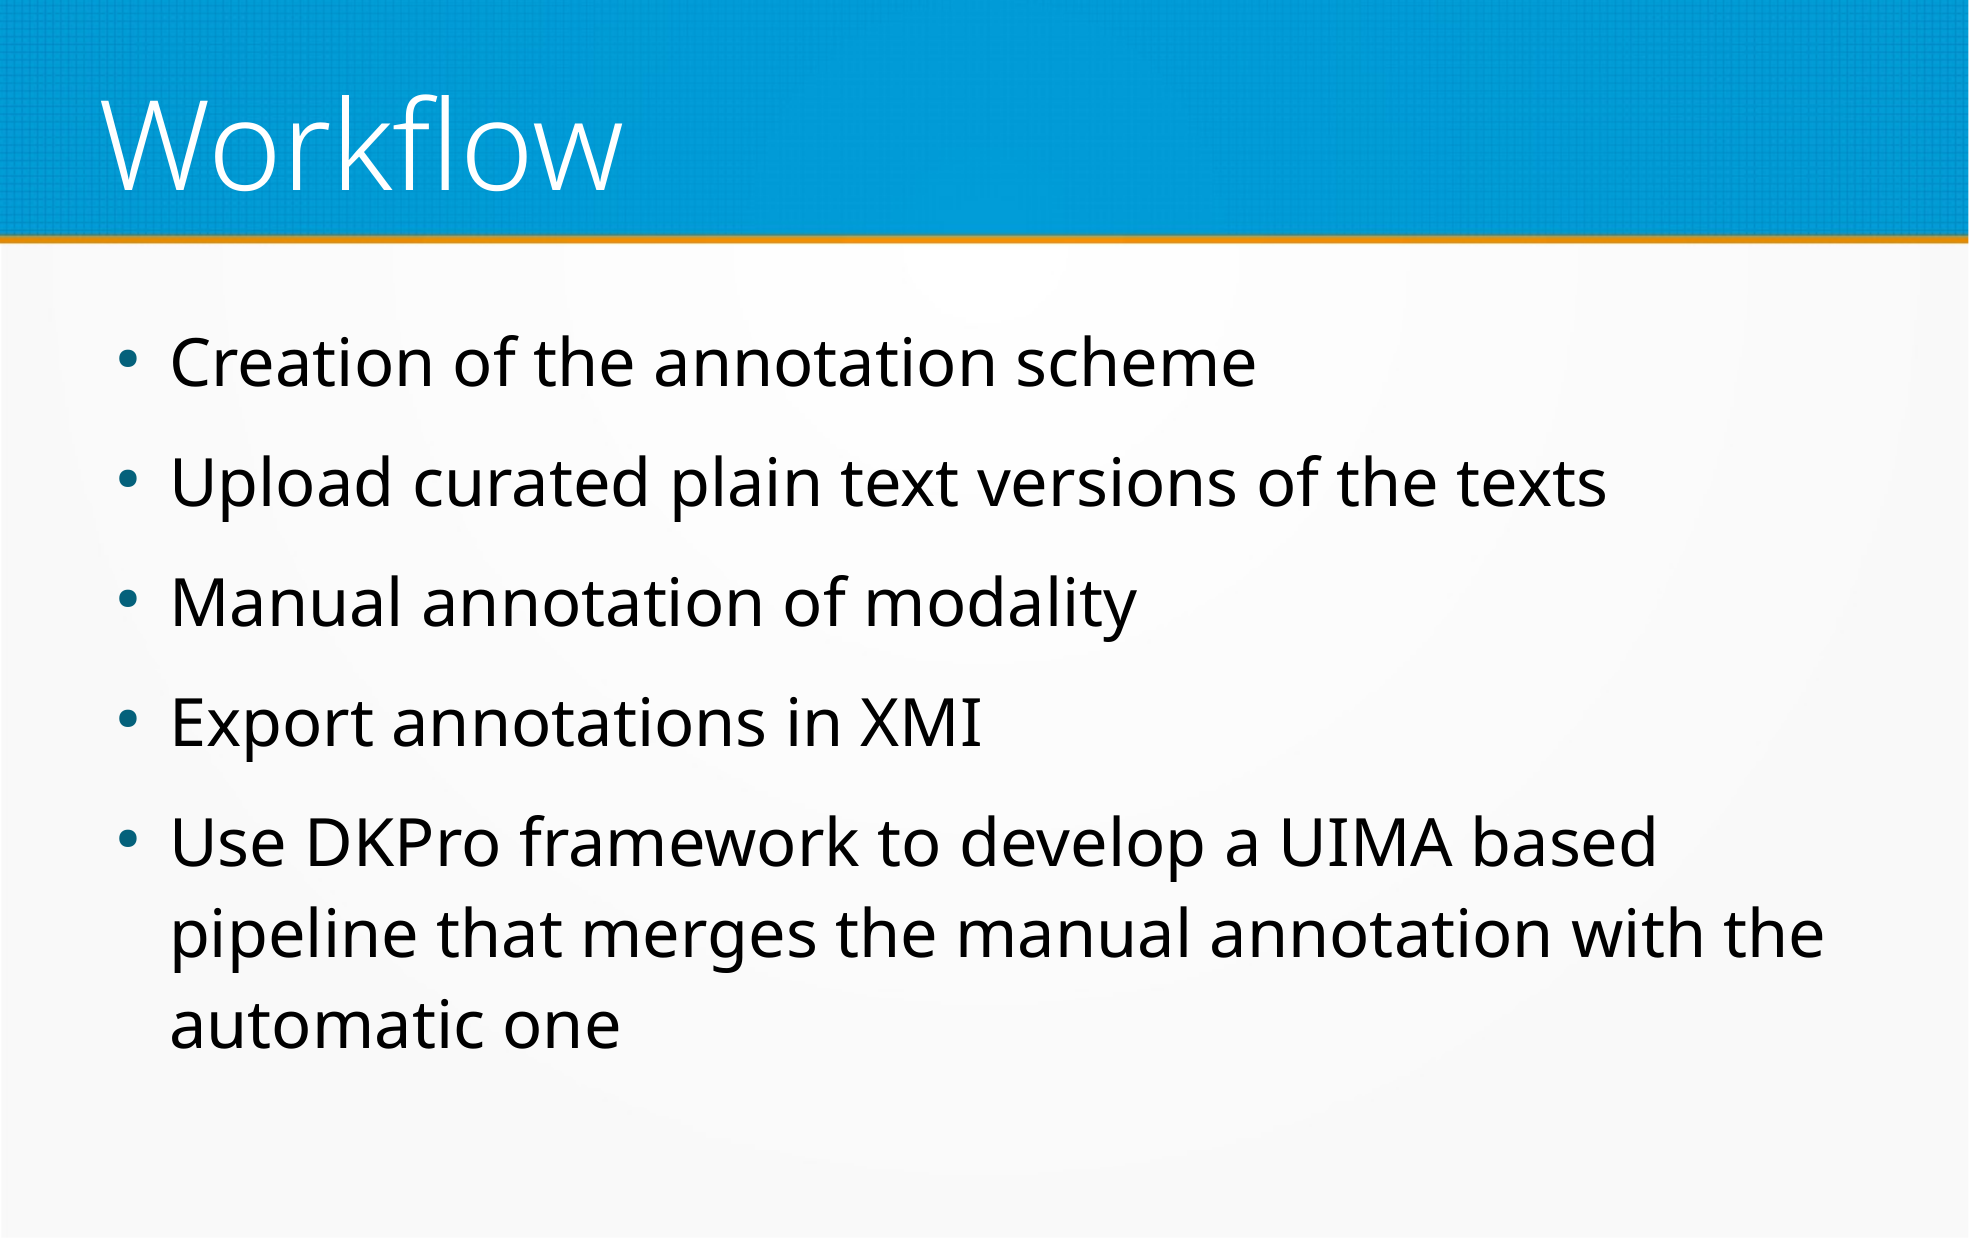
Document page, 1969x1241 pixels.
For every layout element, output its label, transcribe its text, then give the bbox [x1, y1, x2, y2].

picture [0, 233, 1969, 1241]
title Workflow [98, 19, 1870, 227]
list Creation of the annotation scheme Upload curated plain text versions of the texts Manual annotation of modality Export annotations in XMI Use DKPro framework to develop a UIMA based pipeline that merges the manual annotation with the automatic one [98, 315, 1861, 1081]
